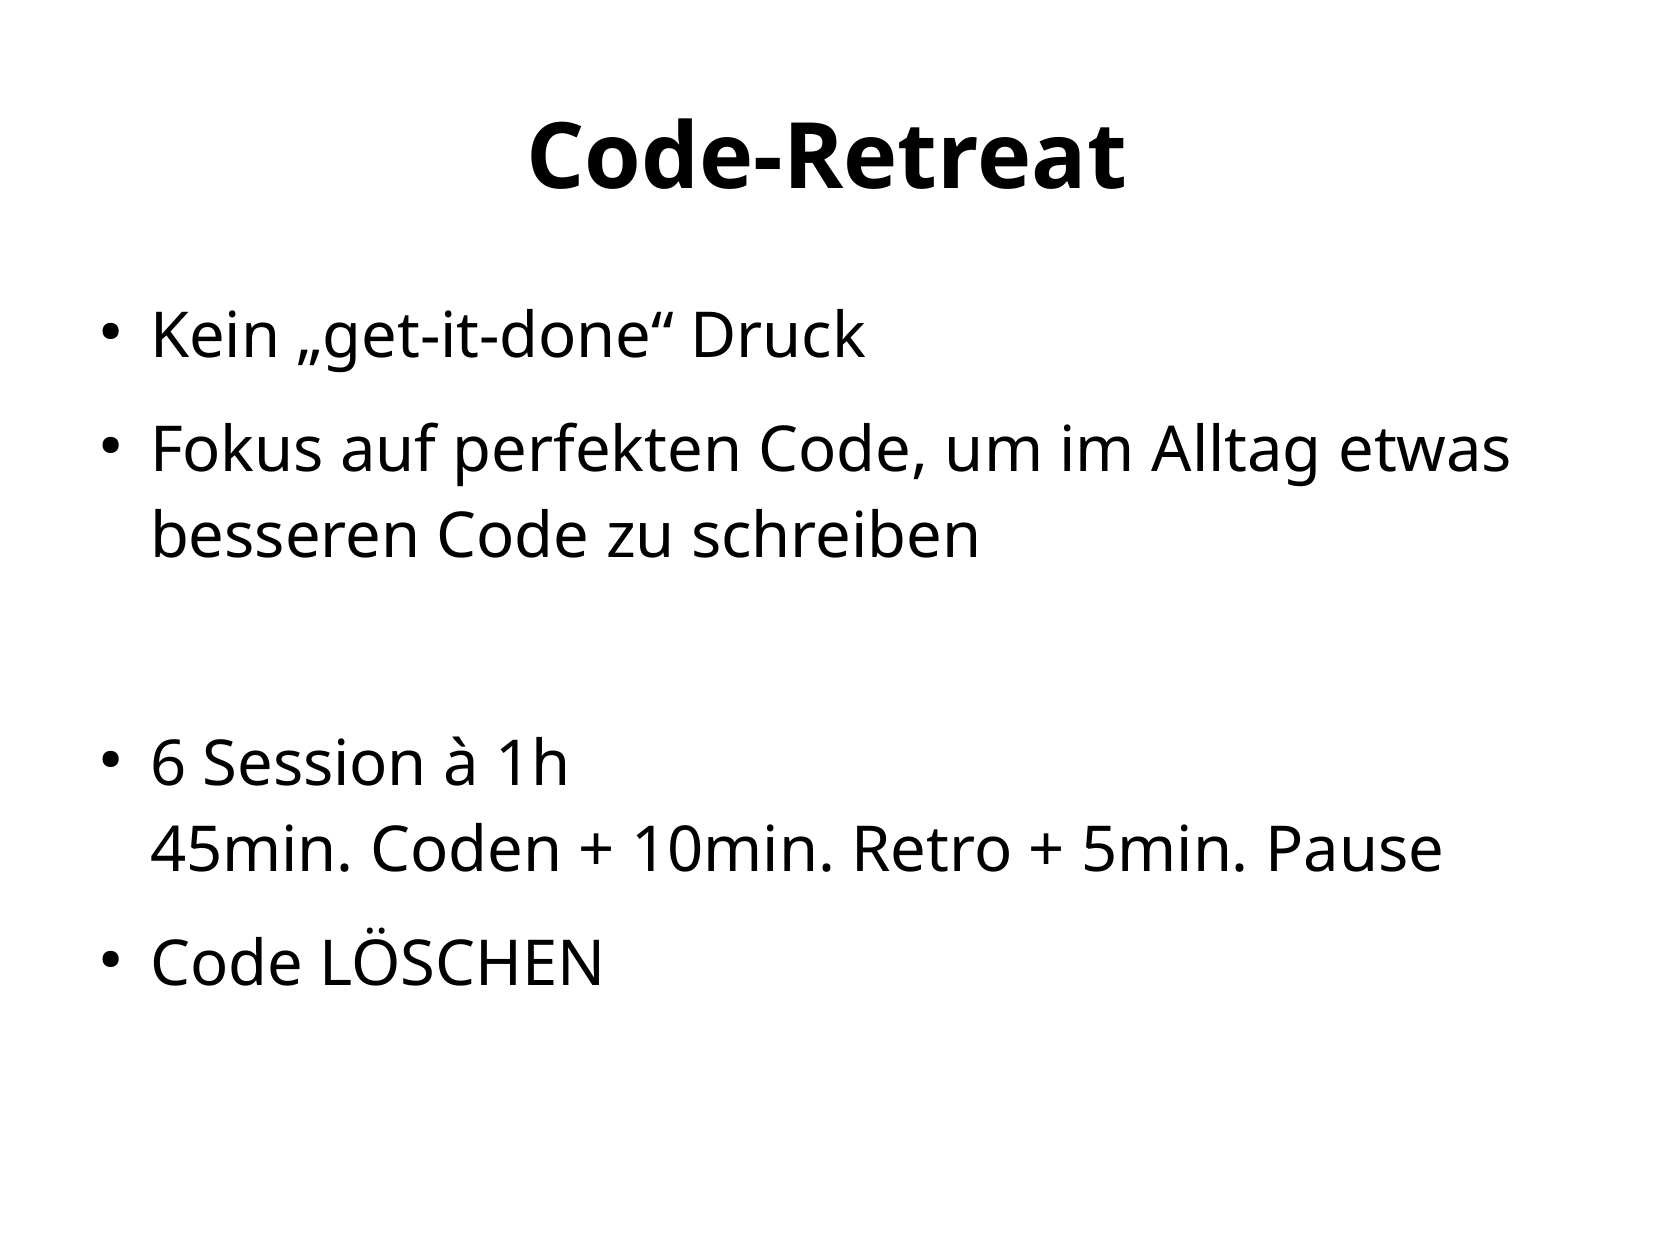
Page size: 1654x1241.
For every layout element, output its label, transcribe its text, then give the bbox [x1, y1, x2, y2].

title Code-Retreat [82, 49, 1571, 257]
list Kein „get-it-done“ Druck Fokus auf perfekten Code, um im Alltag etwas besseren Code zu schreiben 6 Session à 1h 45min. Coden + 10min. Retro + 5min. Pause Code LÖSCHEN [82, 290, 1571, 1010]
